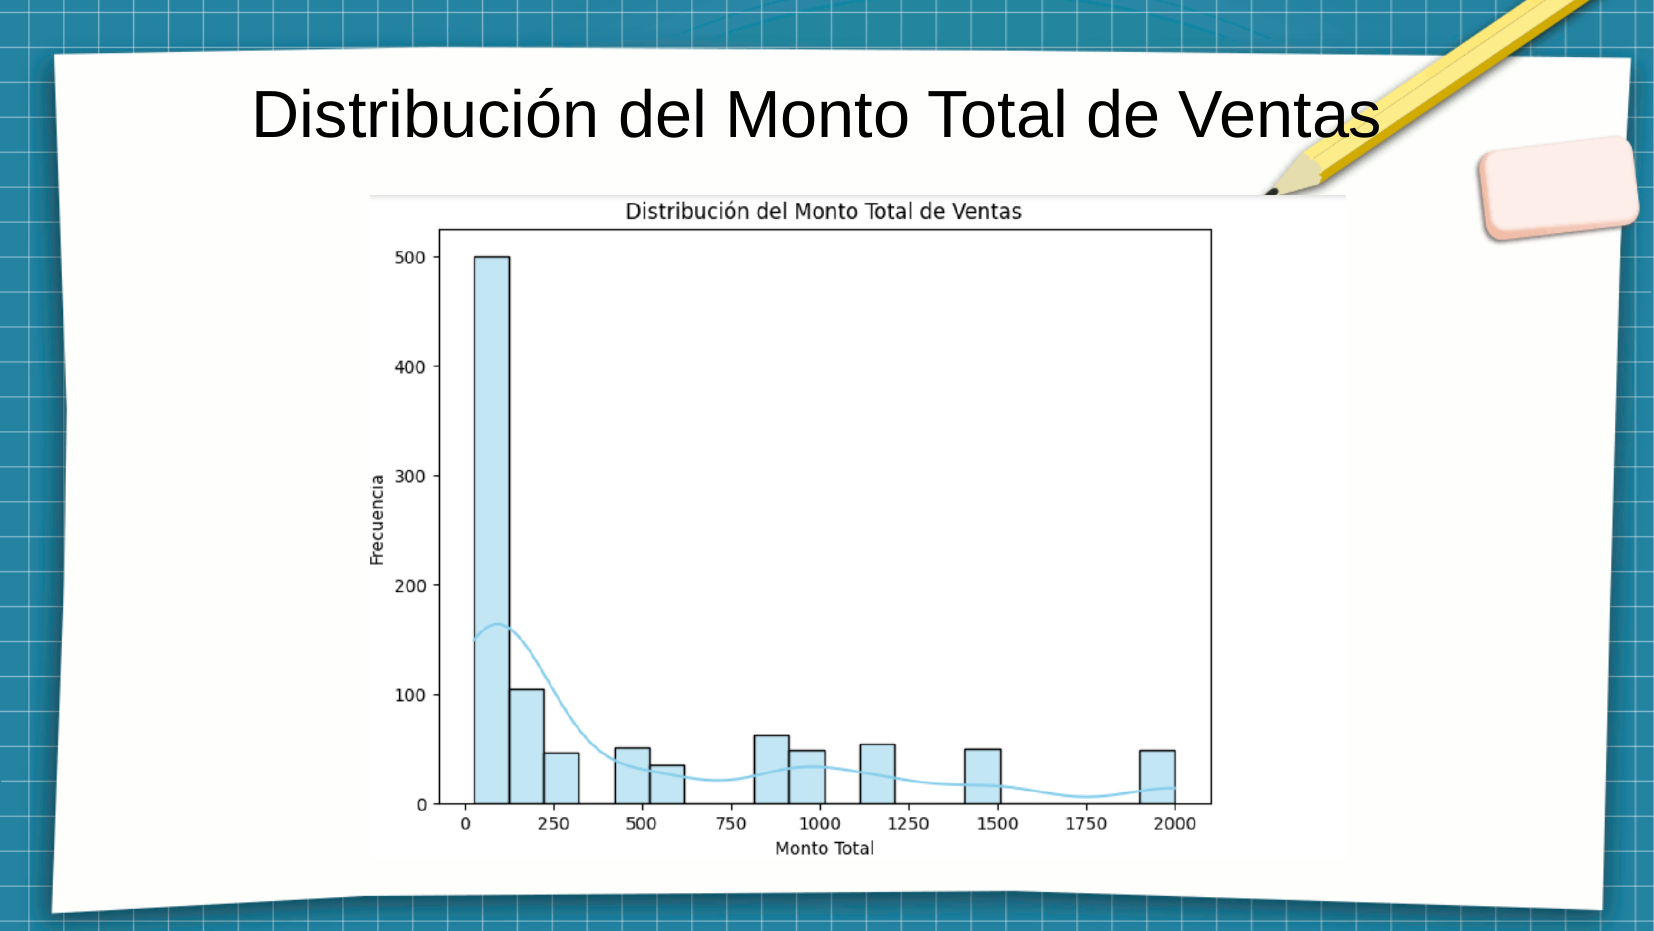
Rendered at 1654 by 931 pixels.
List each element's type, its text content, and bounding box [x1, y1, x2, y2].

picture [0, 0, 1654, 931]
title Distribución del Monto Total de Ventas [82, 37, 1571, 193]
